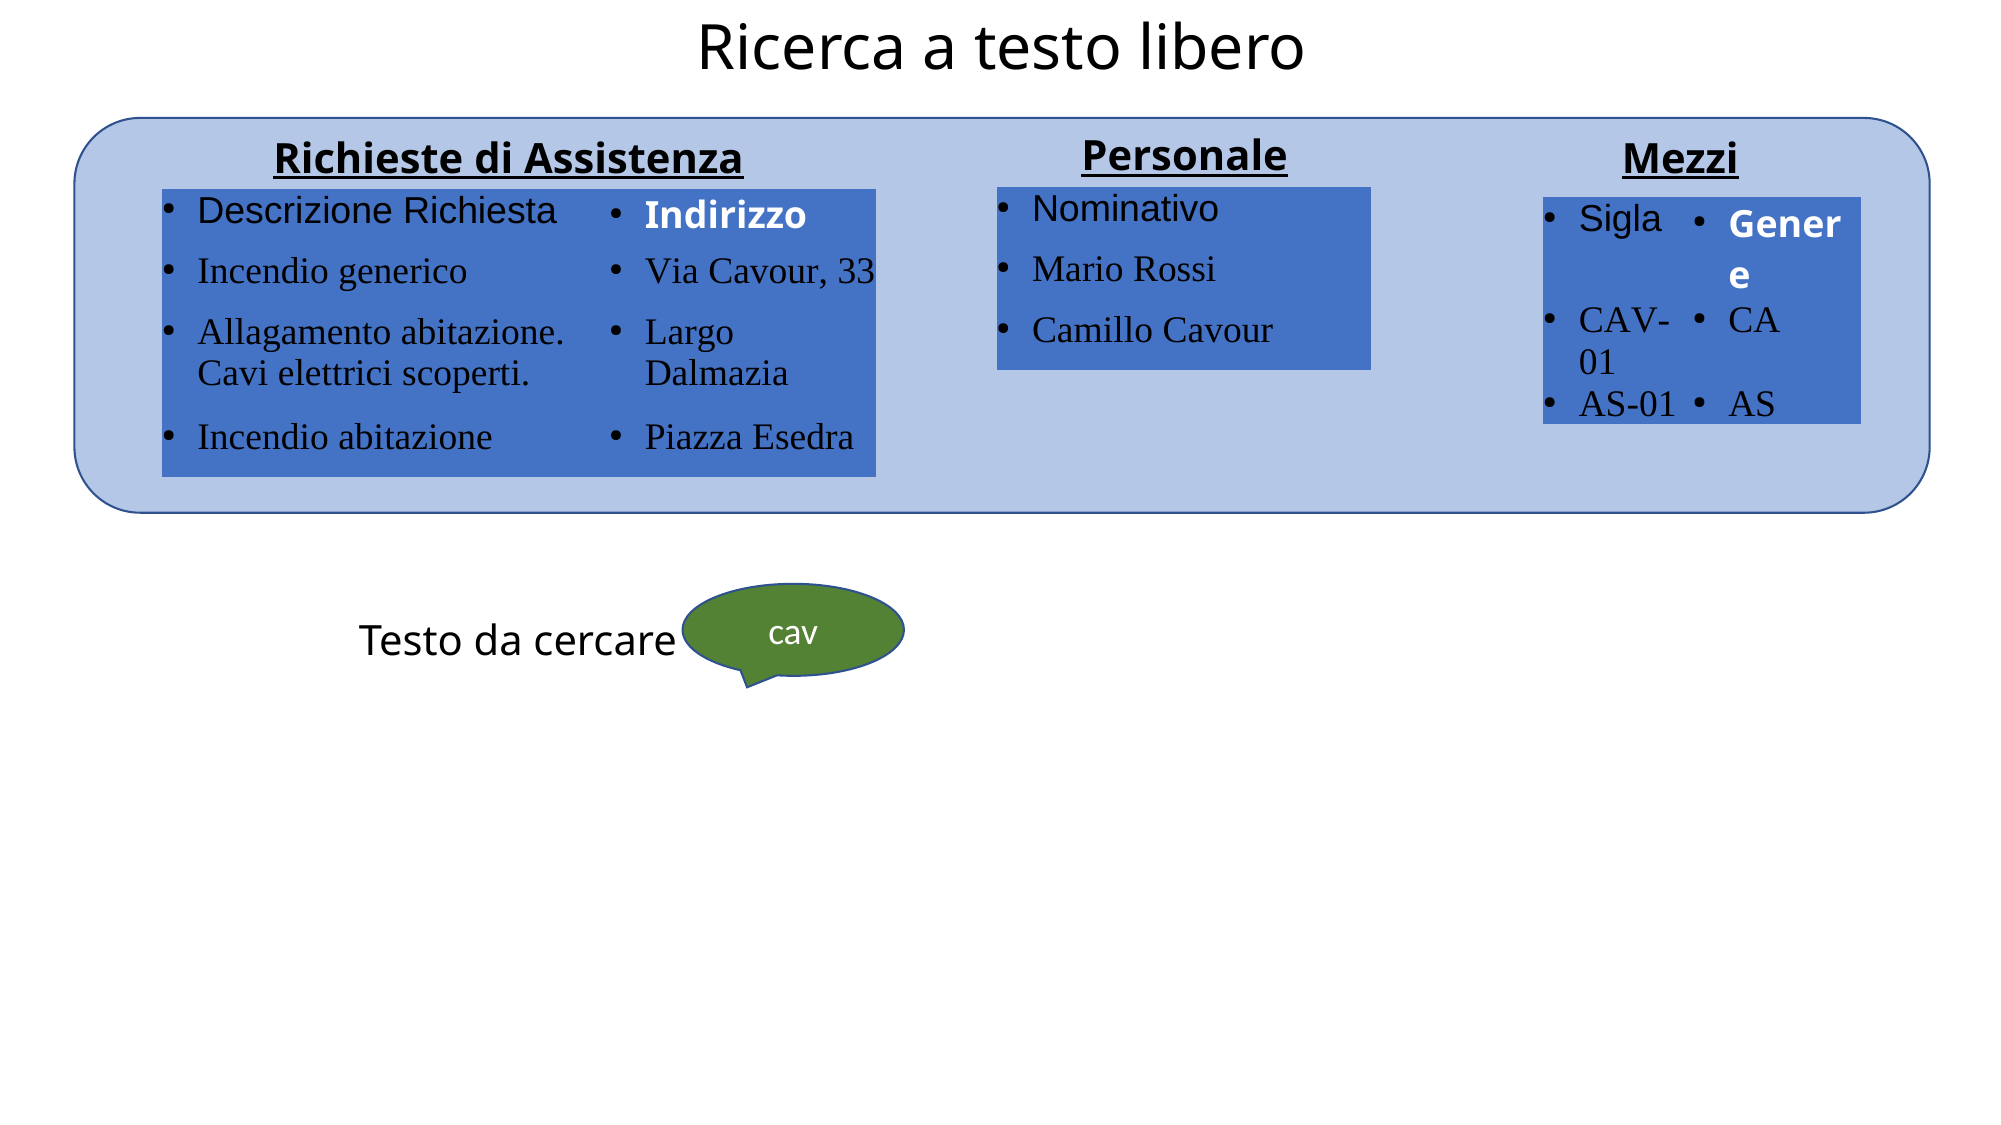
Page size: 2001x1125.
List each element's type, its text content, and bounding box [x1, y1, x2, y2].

table_header Nominativo [997, 187, 1371, 248]
text_box Testo da cercare [332, 611, 704, 676]
text_box Personale [1021, 126, 1348, 181]
text_box Mezzi [1501, 129, 1859, 184]
table_cell AS [1693, 383, 1861, 424]
table_cell CA [1693, 300, 1861, 383]
table_cell Largo Dalmazia [609, 311, 876, 416]
table_cell Incendio generico [162, 250, 609, 311]
text_box Ricerca a testo libero [252, 7, 1753, 90]
table_header Descrizione Richiesta [162, 189, 609, 250]
text_box cav [682, 583, 904, 688]
table_cell Piazza Esedra [609, 416, 876, 477]
table_cell Camillo Cavour [997, 309, 1371, 370]
table_cell Mario Rossi [997, 248, 1371, 309]
table_header Genere [1693, 197, 1861, 300]
table_header Indirizzo [609, 189, 876, 250]
table_cell Incendio abitazione [162, 416, 609, 477]
table_cell AS-01 [1543, 383, 1693, 424]
table_cell CAV-01 [1543, 300, 1693, 383]
text_box [74, 117, 1930, 513]
table_cell Via Cavour, 33 [609, 250, 876, 311]
table_cell Allagamento abitazione. Cavi elettrici scoperti. [162, 311, 609, 416]
table_header Sigla [1543, 197, 1693, 300]
text_box Richieste di Assistenza [223, 129, 794, 184]
